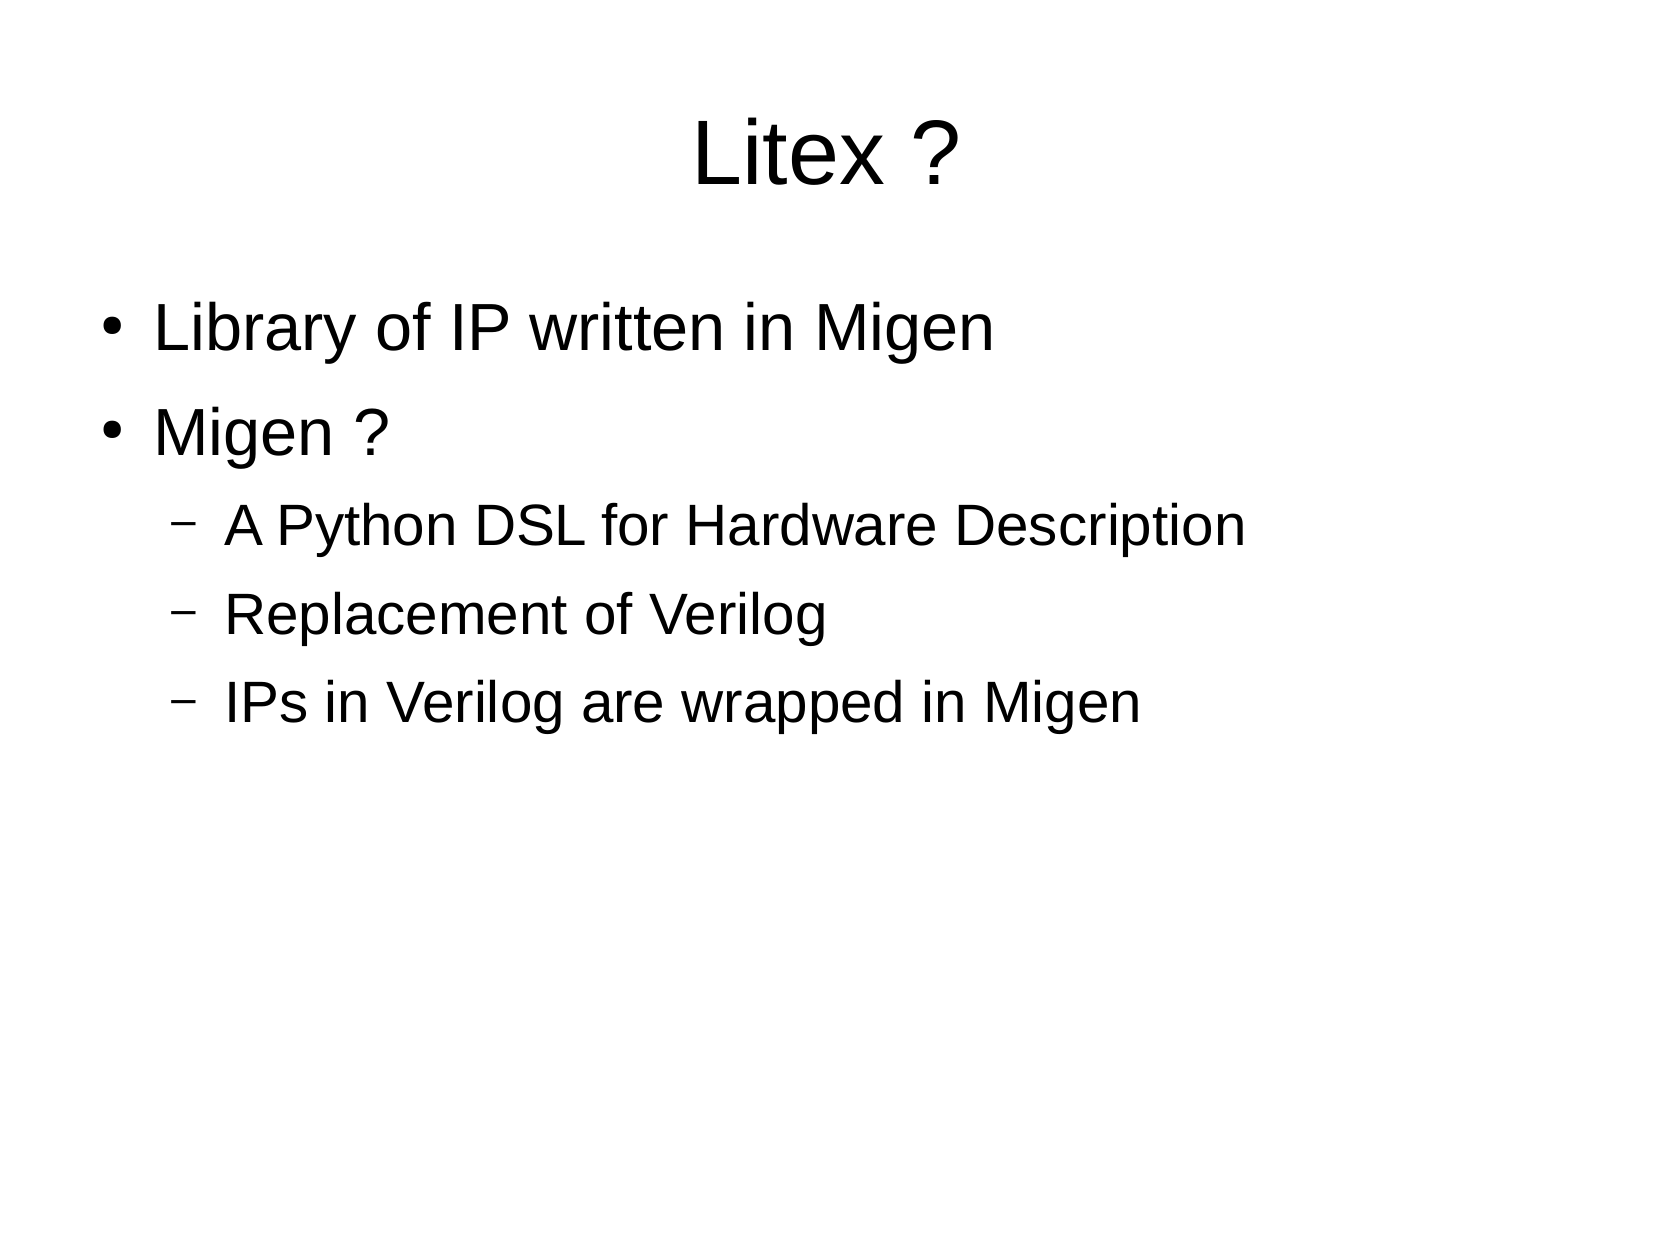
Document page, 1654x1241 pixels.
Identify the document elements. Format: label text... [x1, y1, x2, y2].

title Litex ? [82, 49, 1571, 257]
list Library of IP written in Migen Migen ? A Python DSL for Hardware Description Replacement of Verilog IPs in Verilog are wrapped in Migen [82, 290, 1571, 1010]
